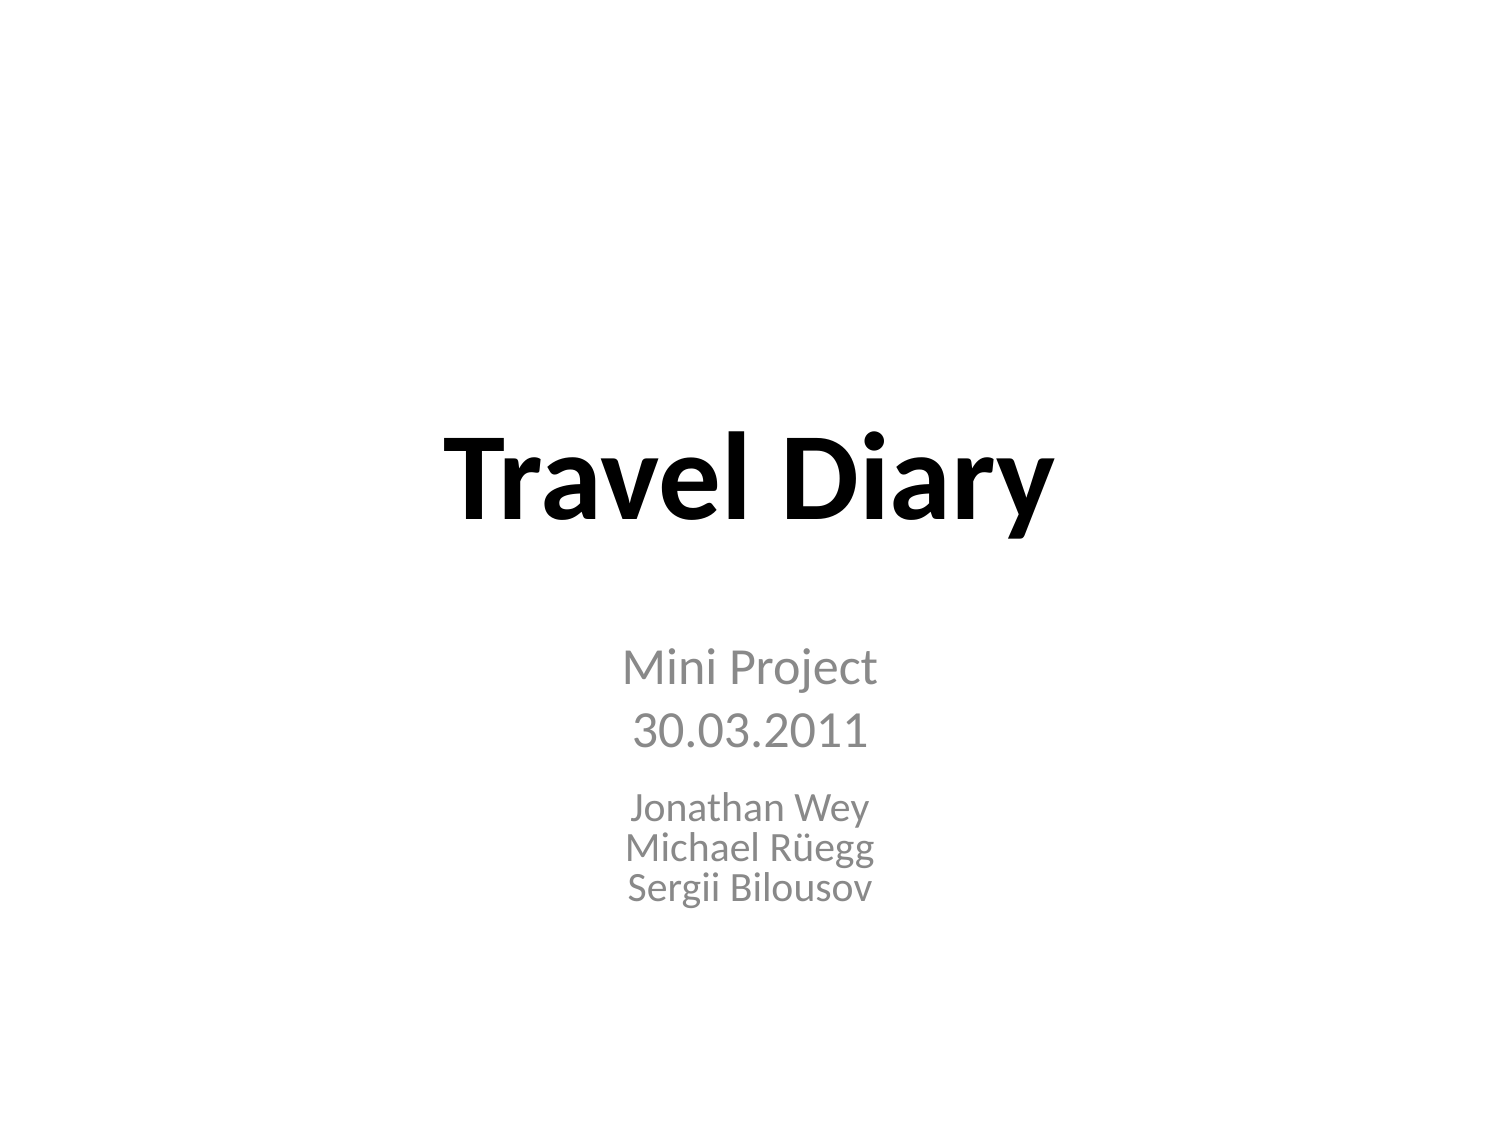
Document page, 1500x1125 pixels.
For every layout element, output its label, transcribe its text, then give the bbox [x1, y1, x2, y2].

title Travel Diary [112, 349, 1388, 591]
subtitle Mini Project 30.03.2011 Jonathan Wey Michael Rüegg Sergii Bilousov [225, 637, 1276, 925]
